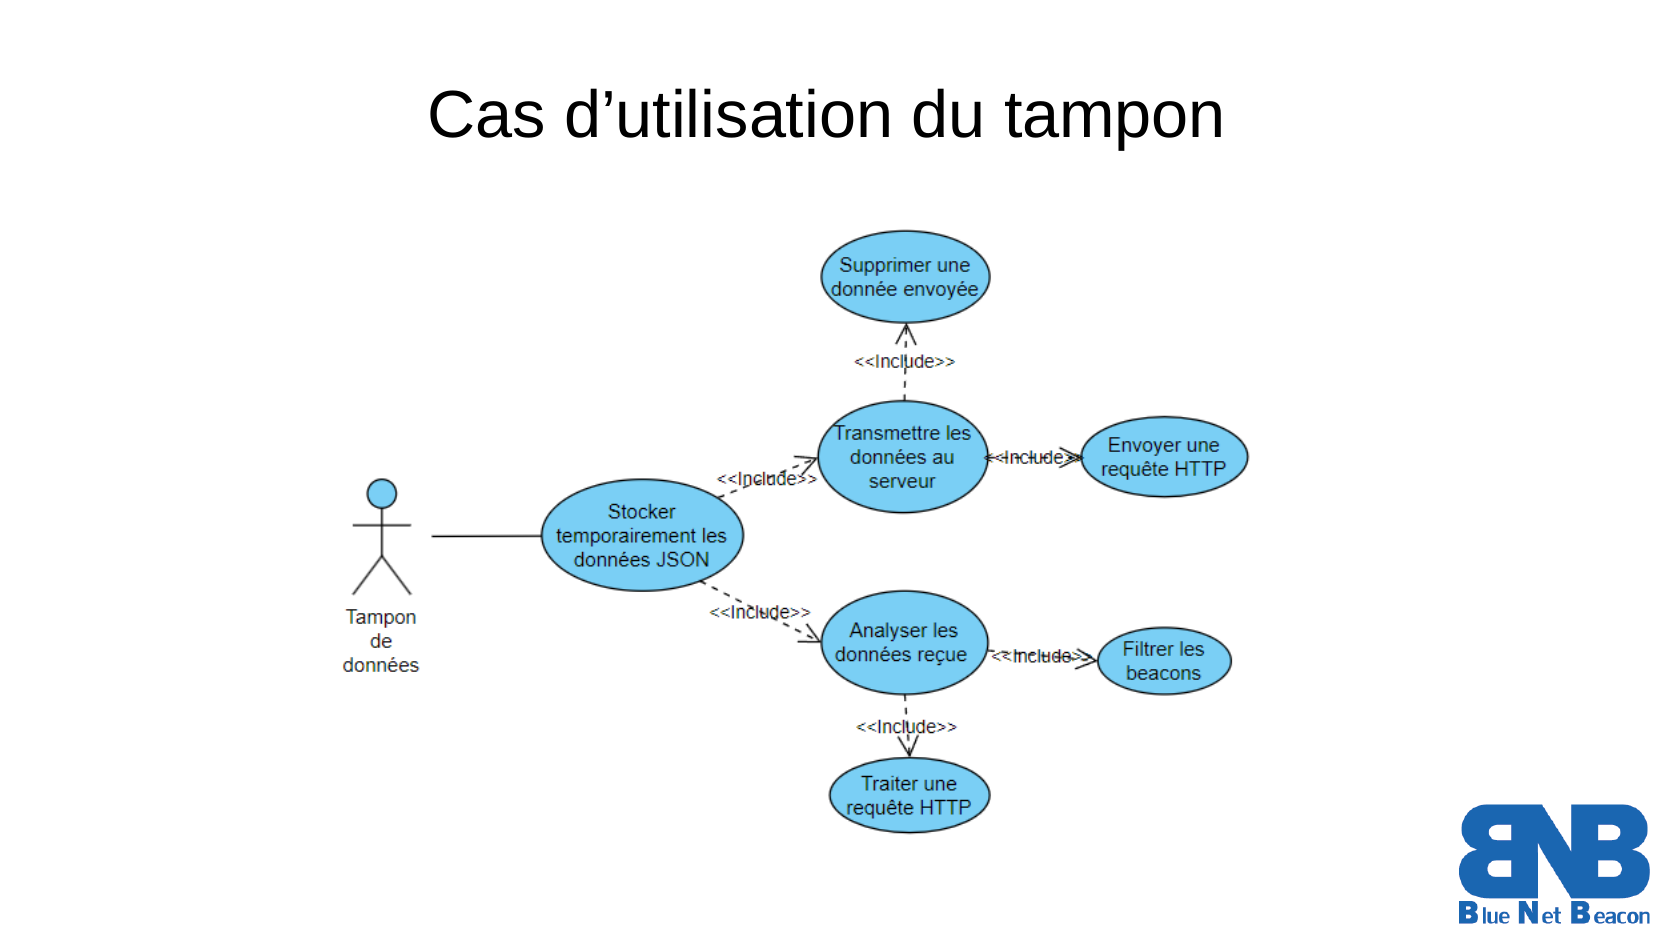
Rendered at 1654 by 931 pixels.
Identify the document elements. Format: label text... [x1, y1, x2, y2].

picture [1459, 797, 1650, 930]
title Cas d’utilisation du tampon [82, 37, 1571, 193]
picture [265, 160, 1388, 916]
